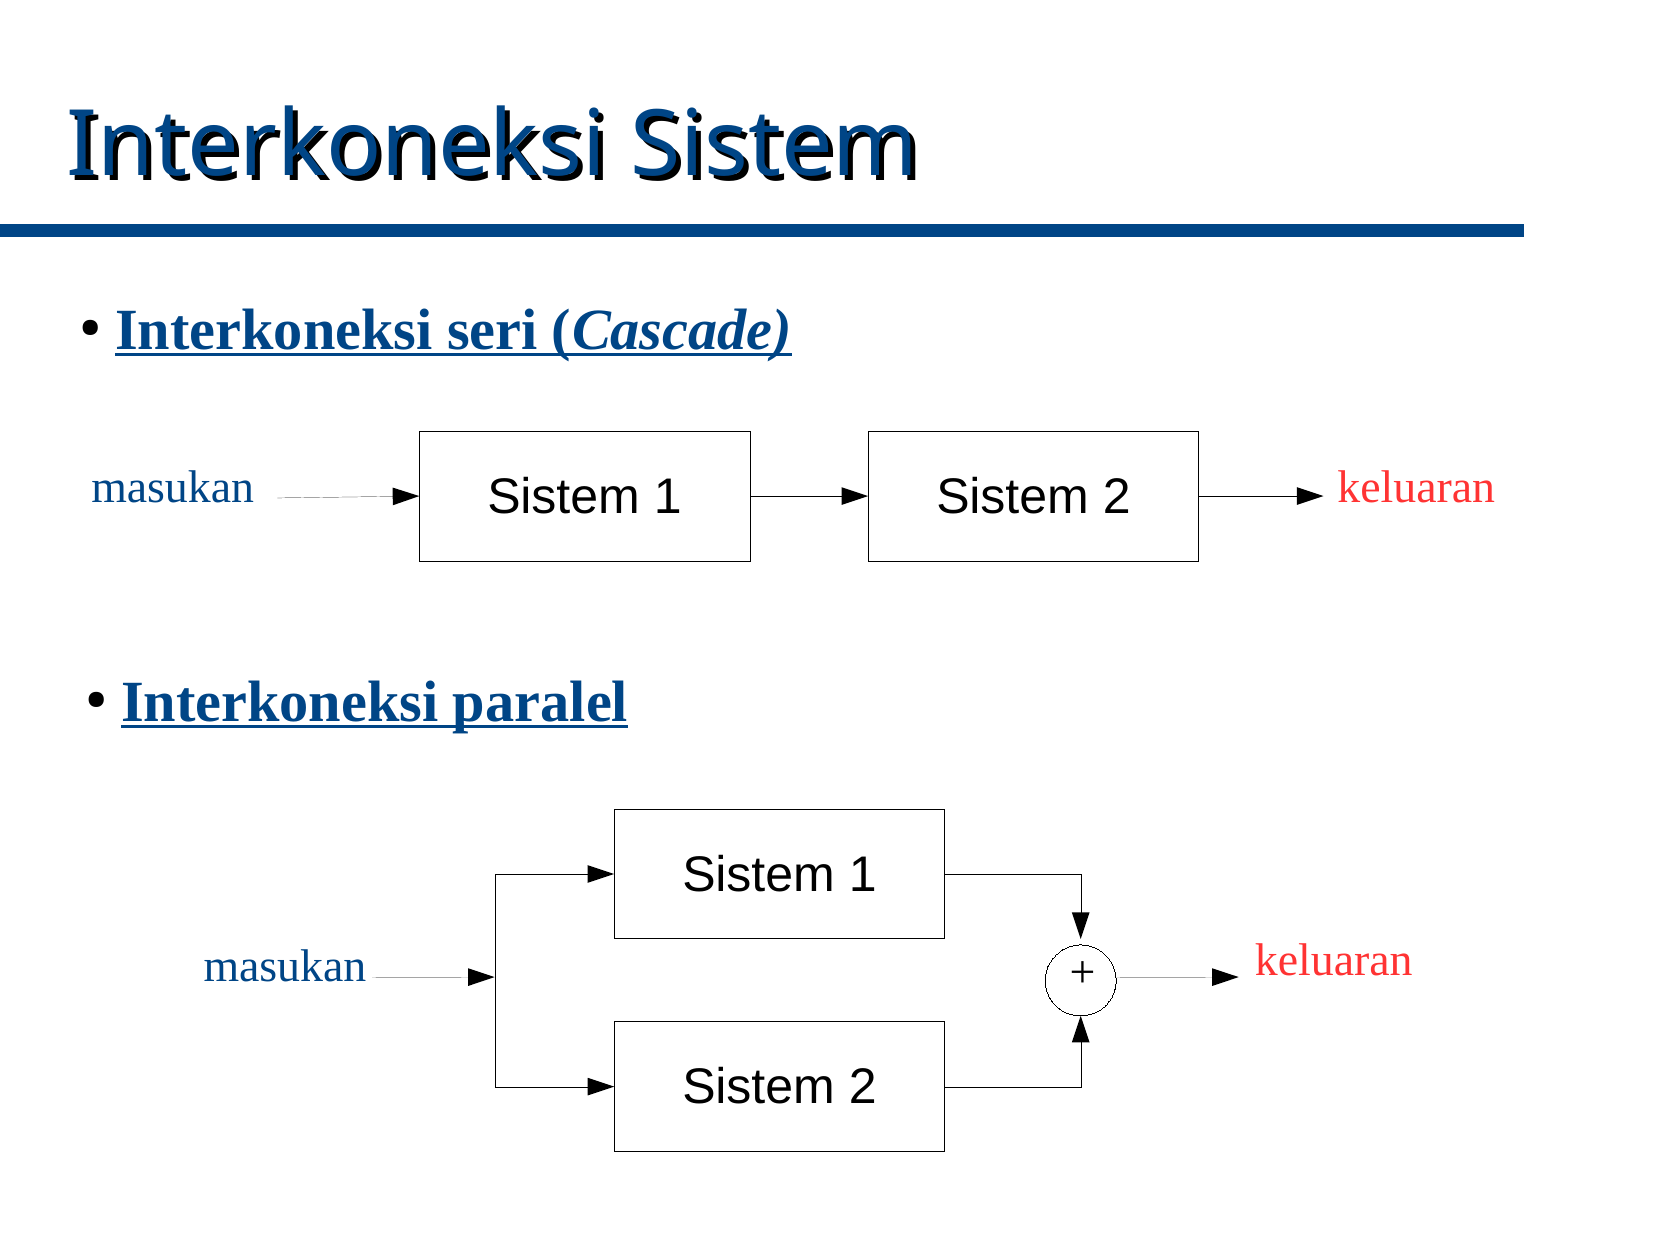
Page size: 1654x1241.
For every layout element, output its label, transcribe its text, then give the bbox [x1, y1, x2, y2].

text_box Interkoneksi seri (Cascade) [65, 289, 804, 391]
text_box masukan [76, 454, 270, 532]
text_box Sistem 1 [419, 431, 751, 562]
text_box Sistem 2 [868, 431, 1199, 562]
text_box Interkoneksi Sistem [66, 83, 1272, 197]
text_box Sistem 2 [614, 1021, 945, 1152]
text_box Sistem 1 [614, 809, 945, 939]
text_box keluaran [1240, 927, 1427, 1004]
text_box keluaran [1322, 454, 1510, 532]
text_box masukan [188, 933, 382, 1010]
text_box [0, 224, 1524, 237]
text_box Interkoneksi paralel [71, 662, 641, 763]
text_box + [1054, 938, 1111, 1016]
